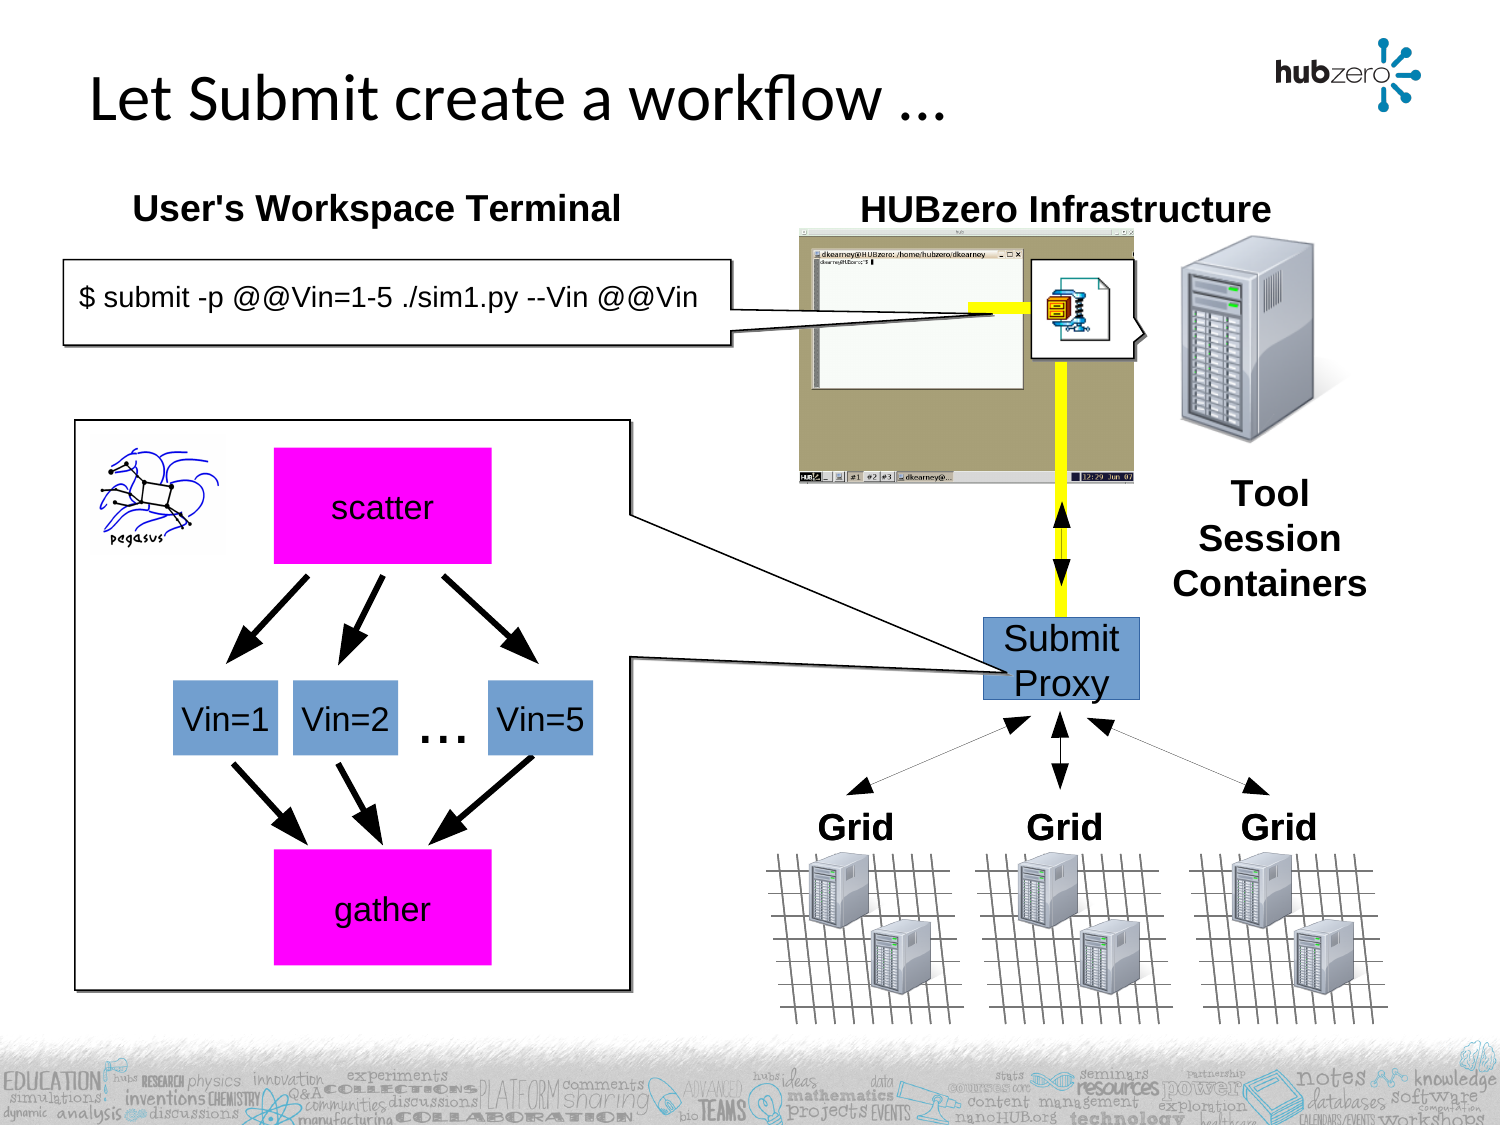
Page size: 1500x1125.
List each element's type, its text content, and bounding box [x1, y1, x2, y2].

text_box Grid [802, 795, 910, 856]
text_box Grid [1011, 795, 1119, 856]
picture [1156, 228, 1367, 451]
picture [1006, 849, 1164, 998]
text_box $ submit -p @@Vin=1-5 ./sim1.py --Vin @@Vin [64, 271, 712, 362]
picture [1067, 359, 1134, 484]
picture [1272, 35, 1424, 44]
text_box Tool Session Containers [1157, 461, 1395, 612]
text_box Grid [1225, 795, 1333, 856]
picture [1039, 270, 1117, 349]
picture [1220, 849, 1378, 998]
text_box HUBzero Infrastructure [845, 177, 1288, 238]
text_box Vin=5 [488, 680, 594, 756]
text_box [74, 420, 1008, 991]
title Let Submit create a workflow ... [75, 44, 1425, 144]
text_box Vin=2 [293, 680, 399, 756]
text_box Vin=1 [173, 680, 279, 756]
text_box Submit Proxy [983, 617, 1140, 700]
picture [799, 314, 1055, 484]
text_box scatter [273, 447, 492, 564]
picture [0, 1034, 1500, 1125]
picture [797, 849, 955, 998]
text_box [63, 259, 993, 346]
text_box [1031, 259, 1145, 359]
picture [799, 228, 1134, 313]
picture [90, 434, 226, 555]
text_box User's Workspace Terminal [117, 176, 634, 237]
text_box ... [401, 669, 487, 764]
text_box gather [273, 849, 492, 966]
